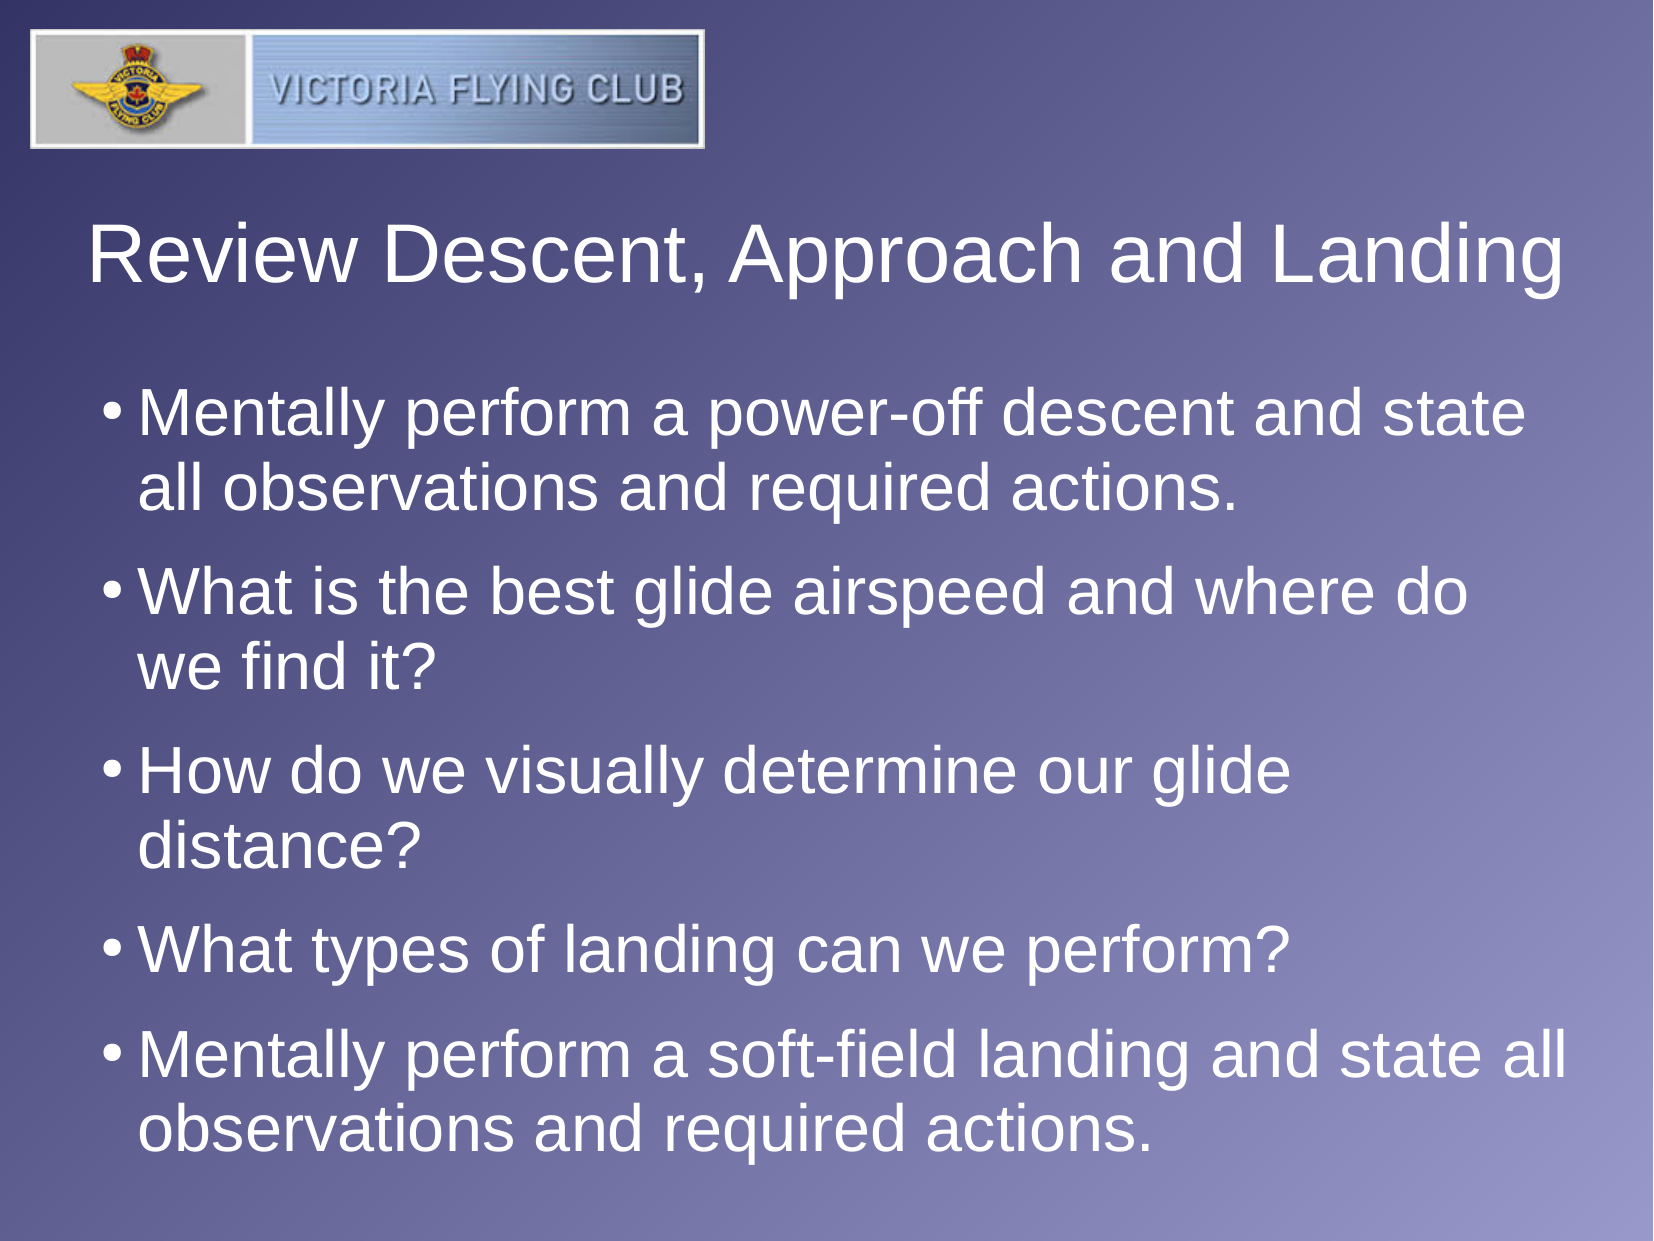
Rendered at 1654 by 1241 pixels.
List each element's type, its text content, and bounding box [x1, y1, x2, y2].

list Mentally perform a power-off descent and state all observations and required actions. What is the best glide airspeed and where do we find it? How do we visually determine our glide distance? What types of landing can we perform? Mentally perform a soft-field landing and state all observations and required actions. [82, 375, 1571, 1201]
picture [30, 29, 705, 149]
title Review Descent, Approach and Landing [82, 150, 1571, 358]
